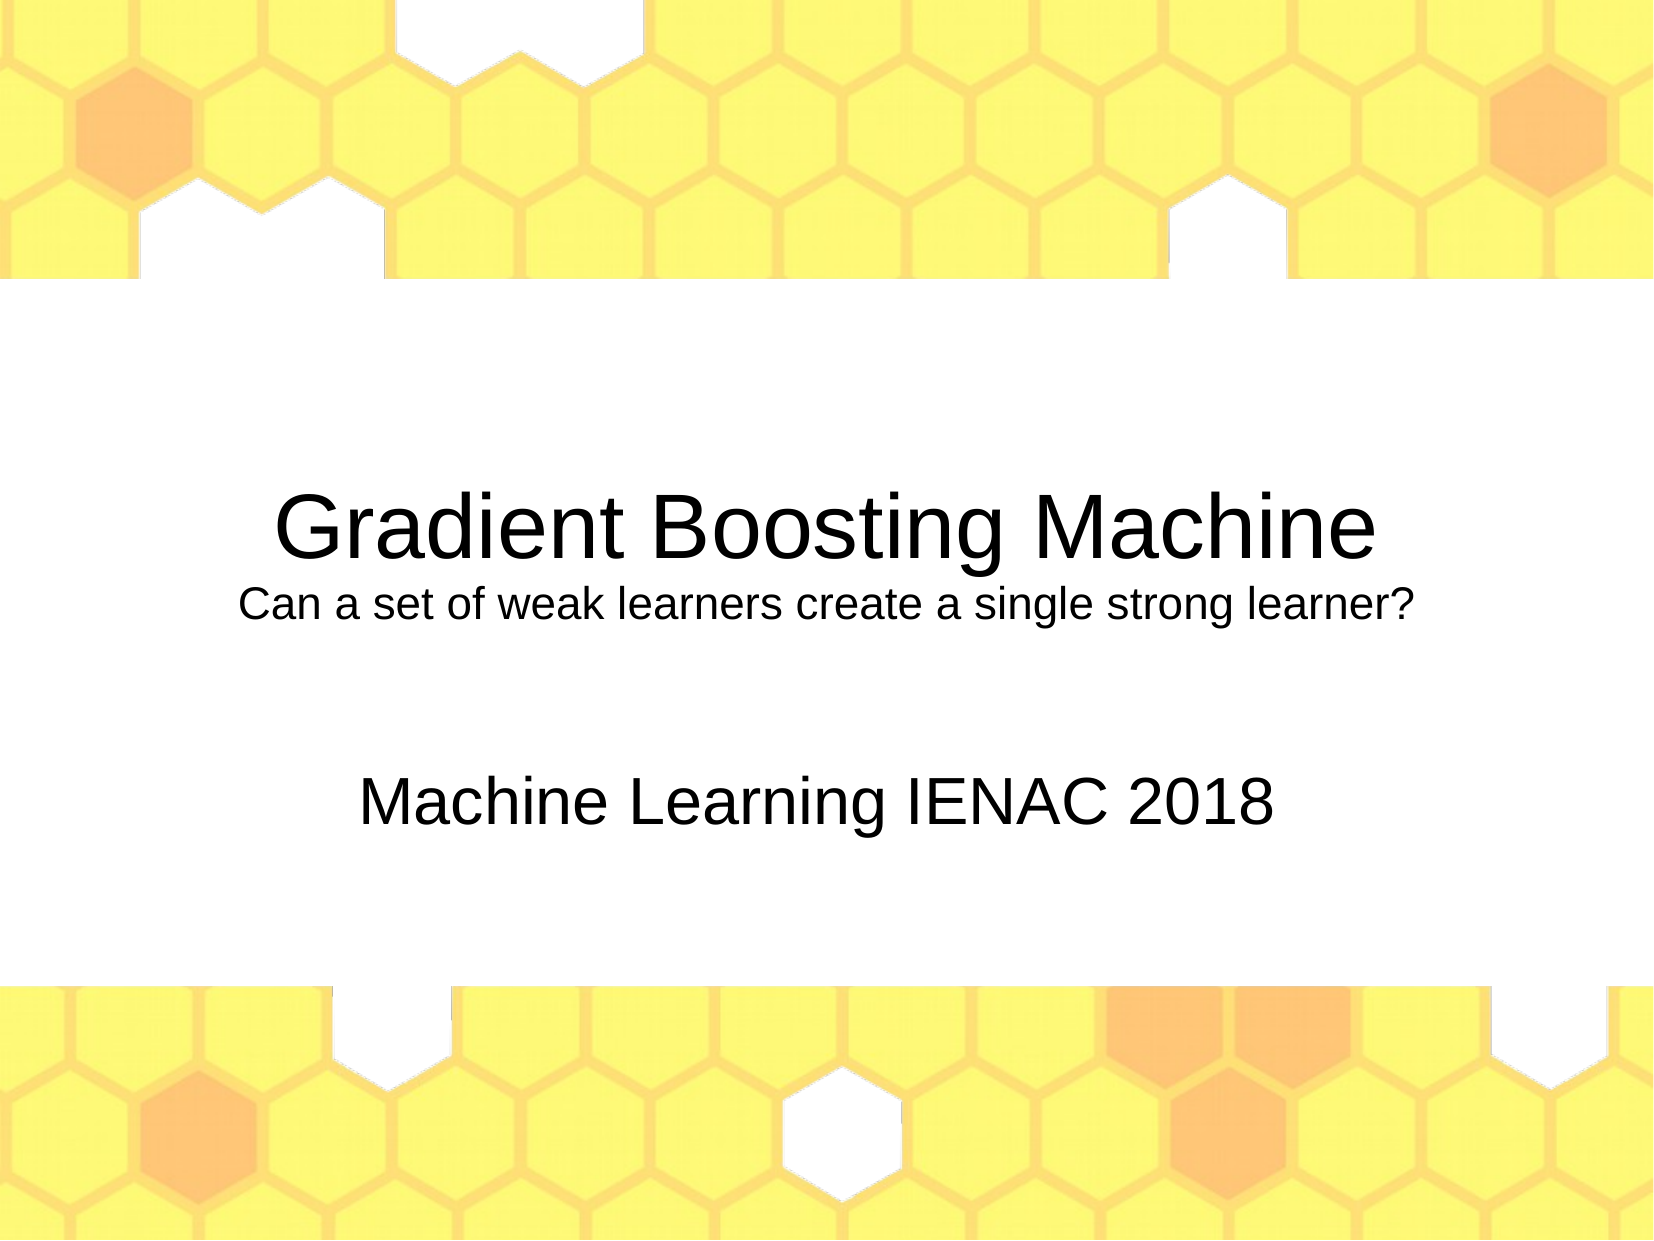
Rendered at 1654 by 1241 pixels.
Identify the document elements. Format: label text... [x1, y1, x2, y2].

picture [0, 0, 1654, 279]
title Gradient Boosting Machine Can a set of weak learners create a single strong learner? [82, 418, 1571, 686]
picture [0, 986, 1654, 1240]
subtitle Machine Learning IENAC 2018 [82, 744, 1571, 934]
